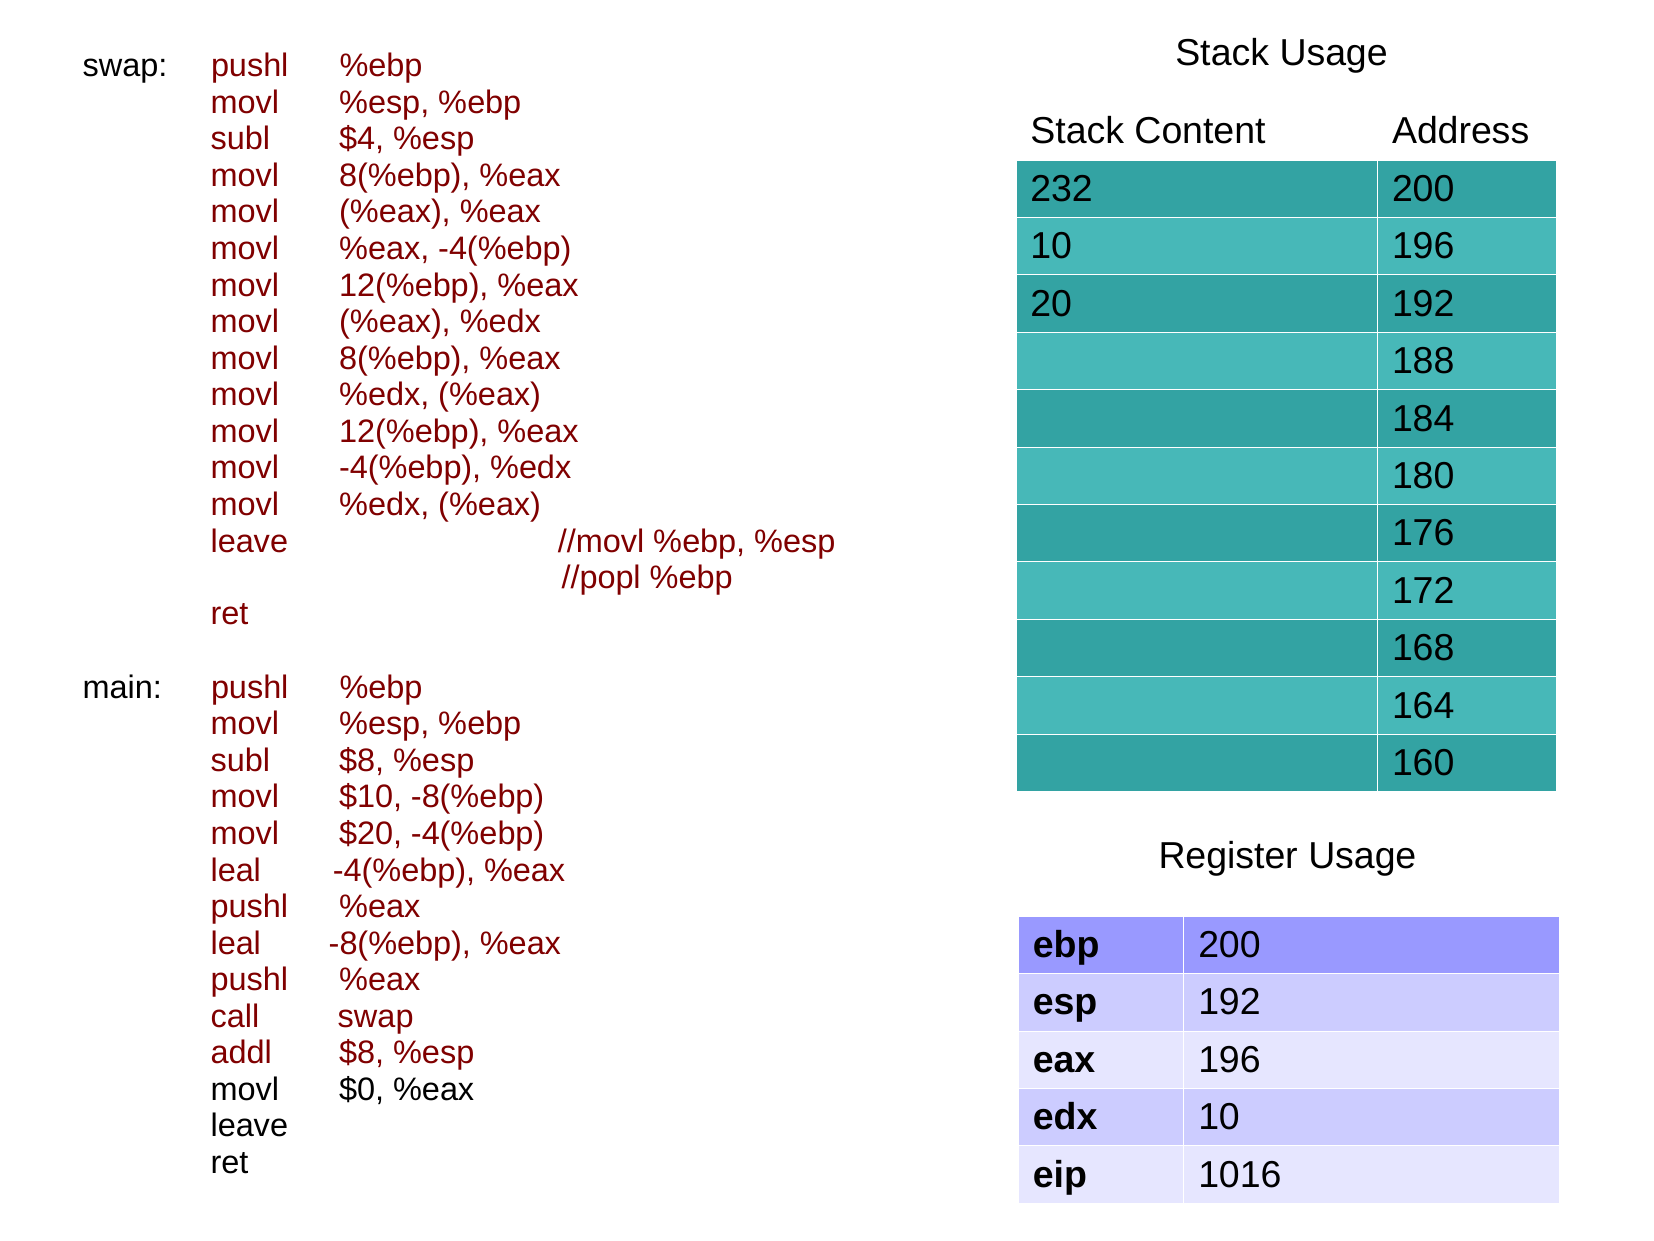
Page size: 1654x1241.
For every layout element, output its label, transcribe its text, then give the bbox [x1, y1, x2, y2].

table_header ebp [1019, 917, 1183, 973]
table_cell [1017, 448, 1377, 504]
table_cell [1017, 735, 1377, 791]
table_cell [1017, 390, 1377, 447]
table_cell eip [1019, 1146, 1183, 1203]
table_cell [1017, 505, 1377, 561]
list swap: pushl %ebp movl %esp, %ebp subl $4, %esp movl 8(%ebp), %eax movl (%eax), %eax movl %eax, -4(%ebp) movl 12(%ebp), %eax movl (%eax), %edx movl 8(%ebp), %eax movl %edx, (%eax) movl 12(%ebp), %eax movl -4(%ebp), %edx movl %edx, (%eax) leave //movl %ebp, %esp //popl %ebp ret main: pushl %ebp movl %esp, %ebp subl $8, %esp movl $10, -8(%ebp) movl $20, -4(%ebp) leal -4(%ebp), %eax pushl %eax leal -8(%ebp), %eax pushl %eax call swap addl $8, %esp movl $0, %eax leave ret [82, 47, 969, 1182]
table_cell 192 [1378, 275, 1556, 332]
table_cell 196 [1184, 1032, 1559, 1088]
table_cell 176 [1378, 505, 1556, 561]
table_cell 180 [1378, 448, 1556, 504]
table_cell [1017, 677, 1377, 734]
text_box Stack Usage [1009, 23, 1554, 81]
table_cell [1017, 562, 1377, 619]
table_cell [1017, 333, 1377, 389]
table_header 200 [1184, 917, 1559, 973]
table_cell 1016 [1184, 1146, 1559, 1203]
table_cell 188 [1378, 333, 1556, 389]
table_cell 10 [1184, 1089, 1559, 1145]
table_cell 20 [1017, 275, 1377, 332]
table_cell esp [1019, 974, 1183, 1031]
table_cell 200 [1378, 161, 1556, 217]
table_cell 160 [1378, 735, 1556, 791]
table_cell edx [1019, 1089, 1183, 1145]
table_cell eax [1019, 1032, 1183, 1088]
table_cell 10 [1017, 218, 1377, 274]
table_cell [1017, 620, 1377, 676]
table_cell 184 [1378, 390, 1556, 447]
table_header Address [1378, 103, 1556, 160]
table_cell 172 [1378, 562, 1556, 619]
table_cell 192 [1184, 974, 1559, 1031]
text_box Register Usage [1015, 826, 1560, 884]
table_cell 168 [1378, 620, 1556, 676]
table_cell 232 [1017, 161, 1377, 217]
table_cell 164 [1378, 677, 1556, 734]
table_header Stack Content [1017, 103, 1377, 160]
table_cell 196 [1378, 218, 1556, 274]
